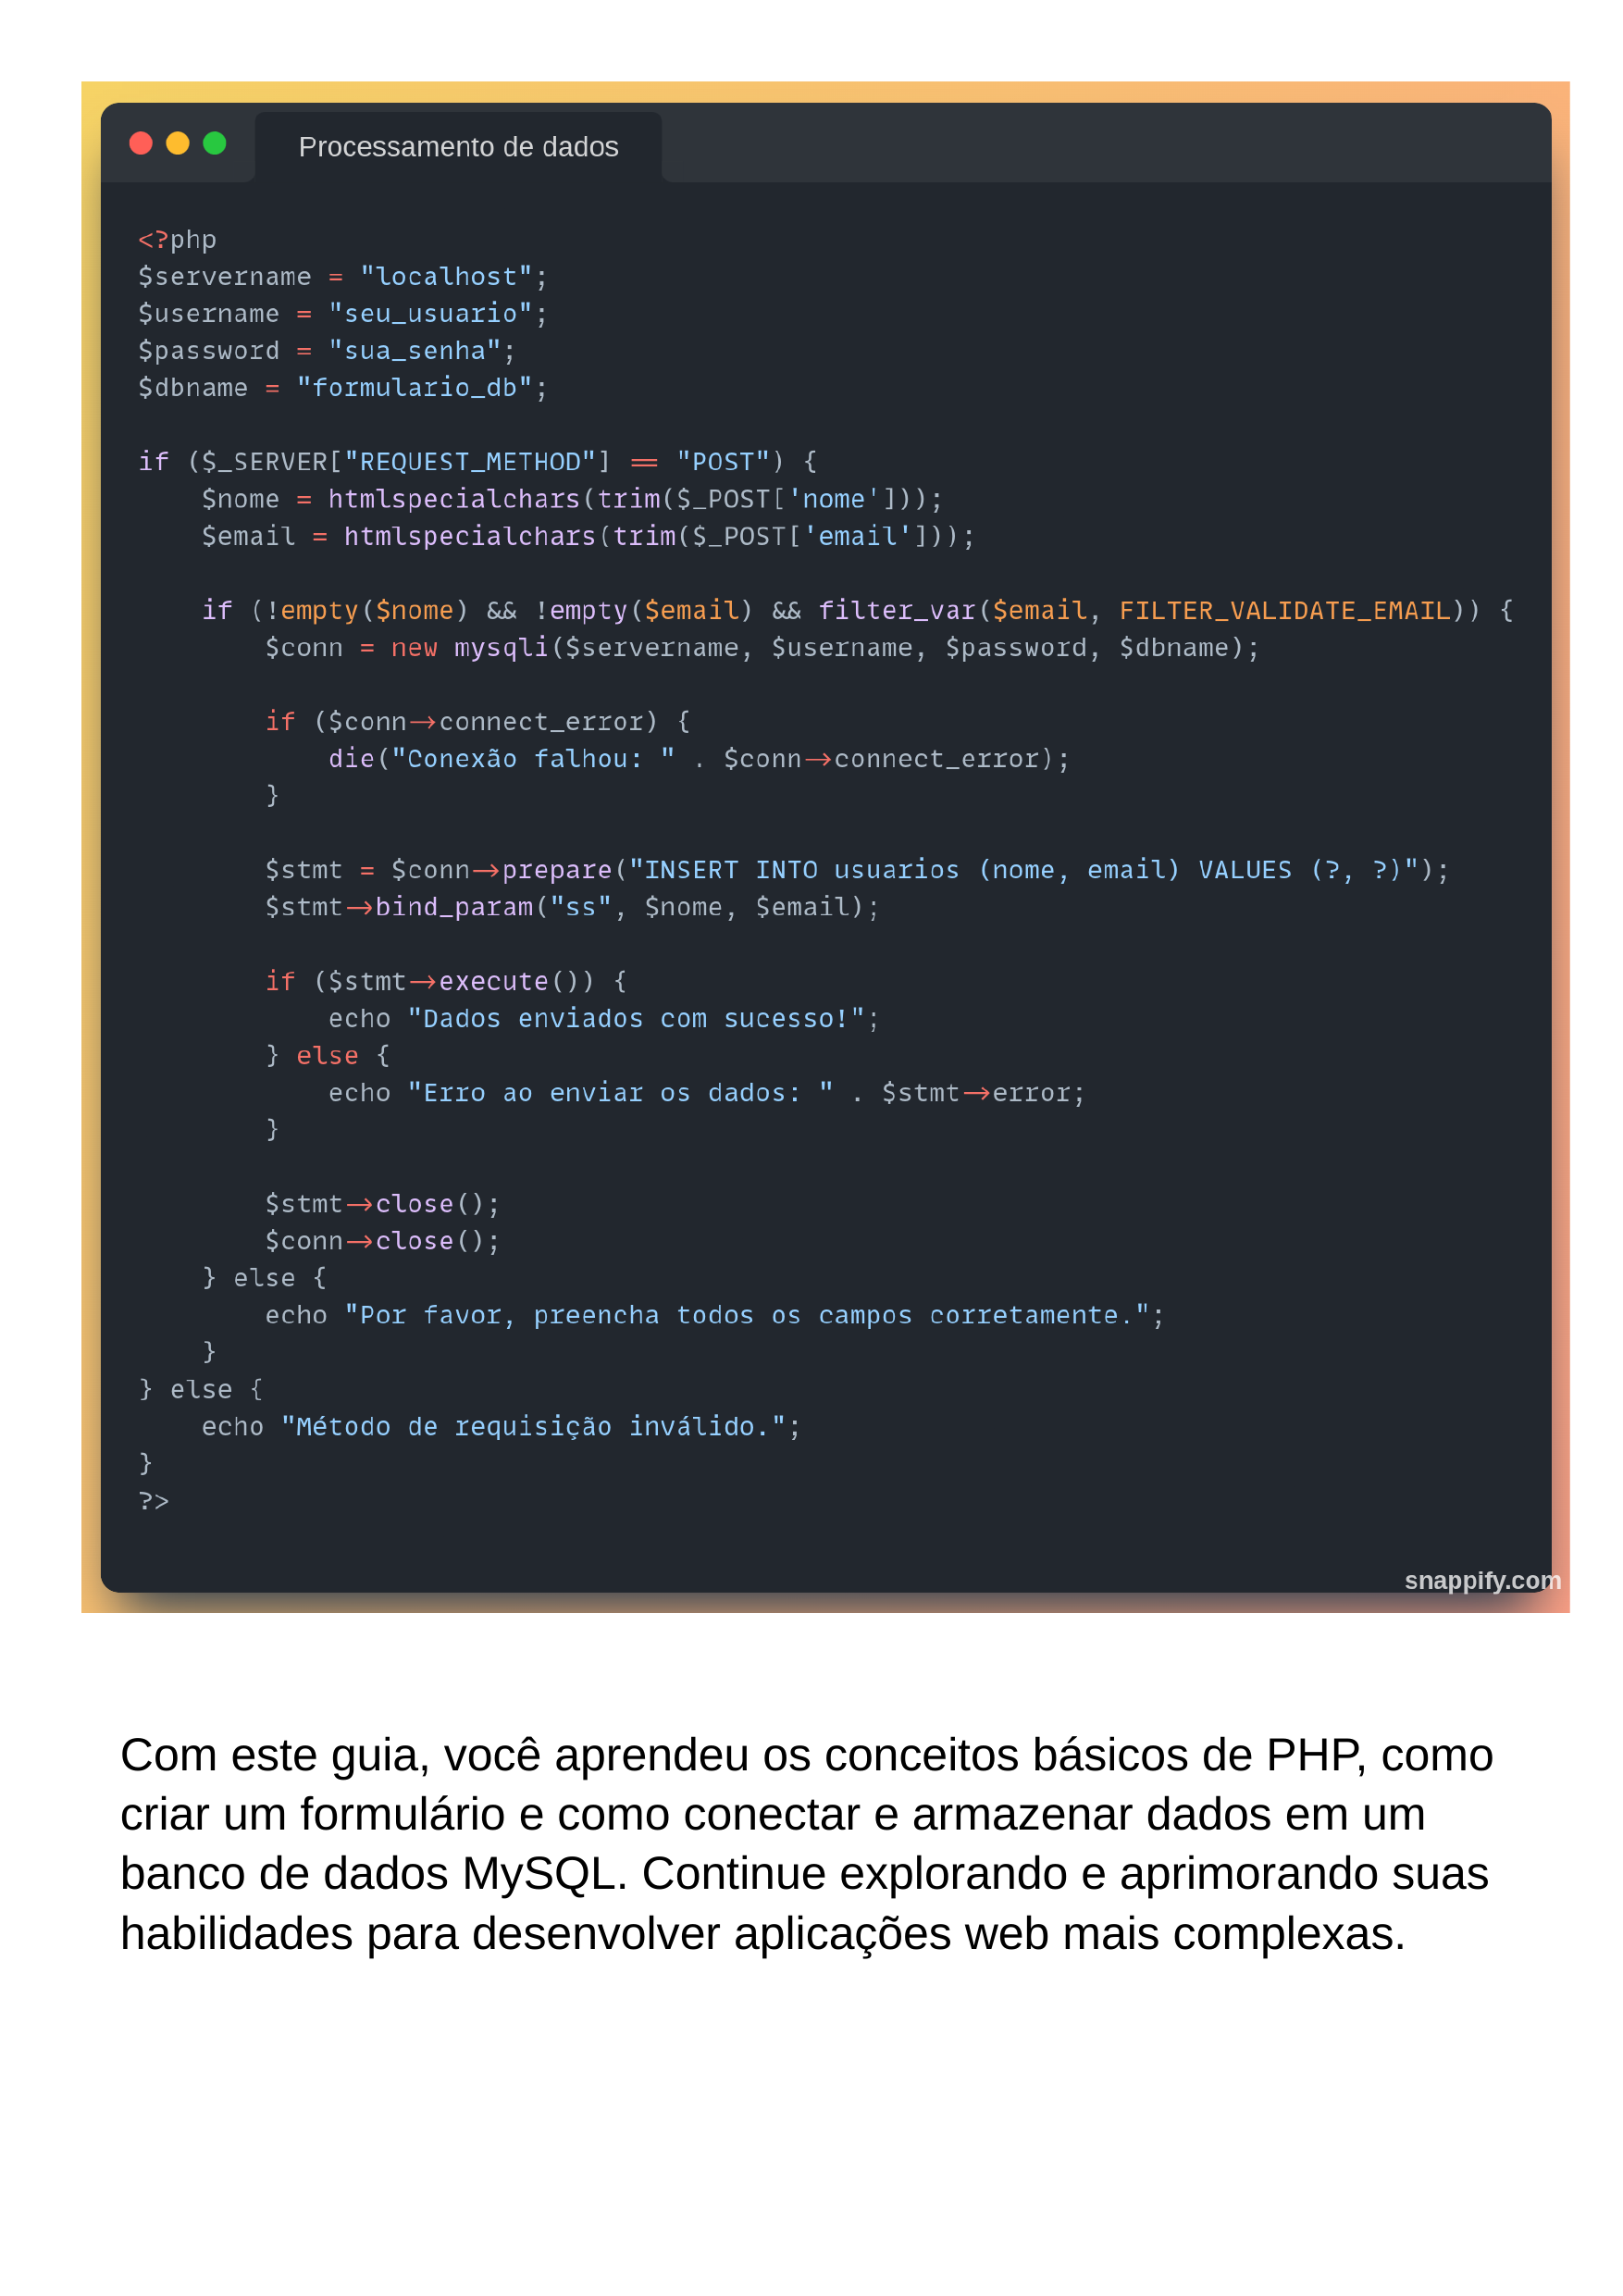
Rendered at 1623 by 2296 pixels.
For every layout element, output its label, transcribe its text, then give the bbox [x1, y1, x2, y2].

list Com este guia, você aprendeu os conceitos básicos de PHP, como criar um formulário e como conectar e armazenar dados em um banco de dados MySQL. Continue explorando e aprimorando suas habilidades para desenvolver aplicações web mais complexas. [55, 1721, 1516, 1995]
picture [81, 81, 1570, 1613]
